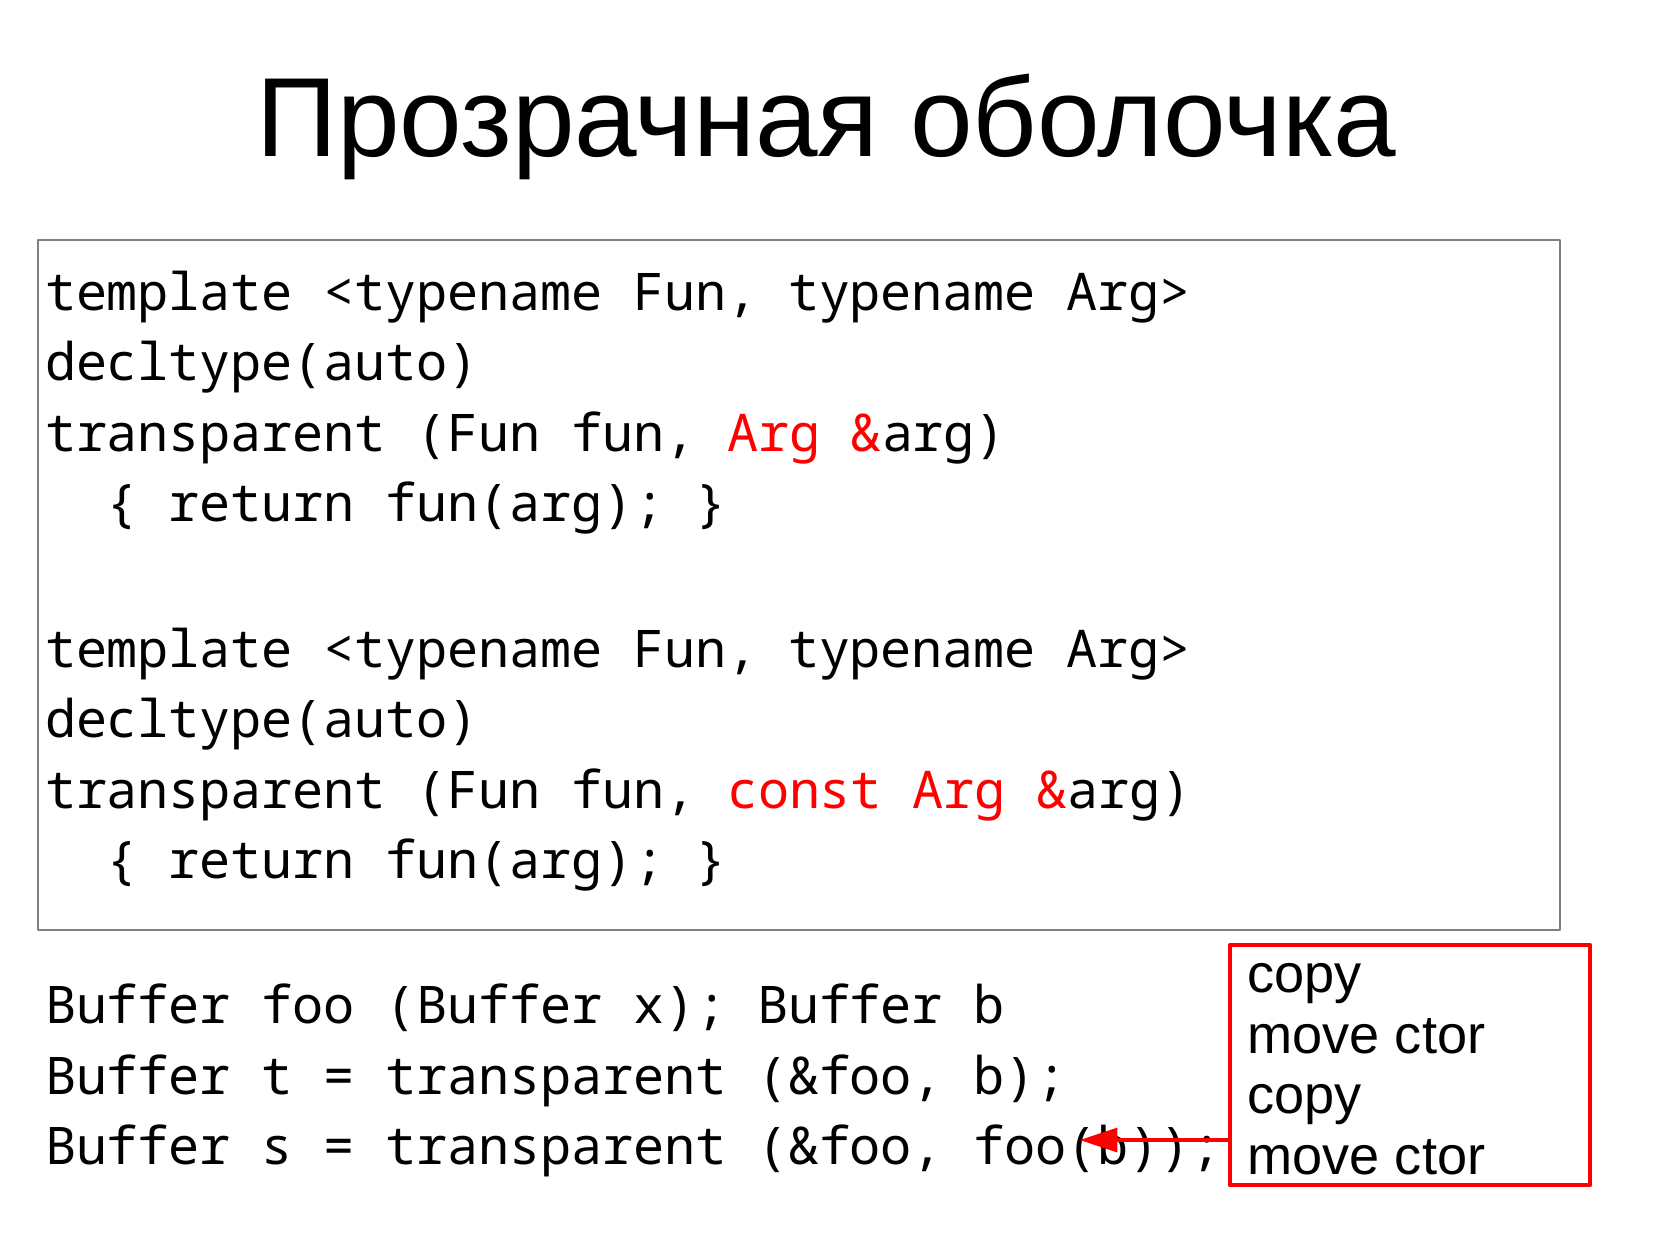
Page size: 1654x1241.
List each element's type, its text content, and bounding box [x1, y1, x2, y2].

text_box copy move ctor copy move ctor [1230, 945, 1591, 1186]
text_box [37, 240, 1561, 931]
list template <typename Fun, typename Arg> decltype(auto) transparent (Fun fun, Arg &arg) { return fun(arg); } template <typename Fun, typename Arg> decltype(auto) transparent (Fun fun, const Arg &arg) { return fun(arg); } Buffer foo (Buffer x); Buffer b Buffer t = transparent (&foo, b); Buffer s = transparent (&foo, foo(b)); [45, 255, 1583, 1186]
title Прозрачная оболочка [82, 13, 1571, 222]
